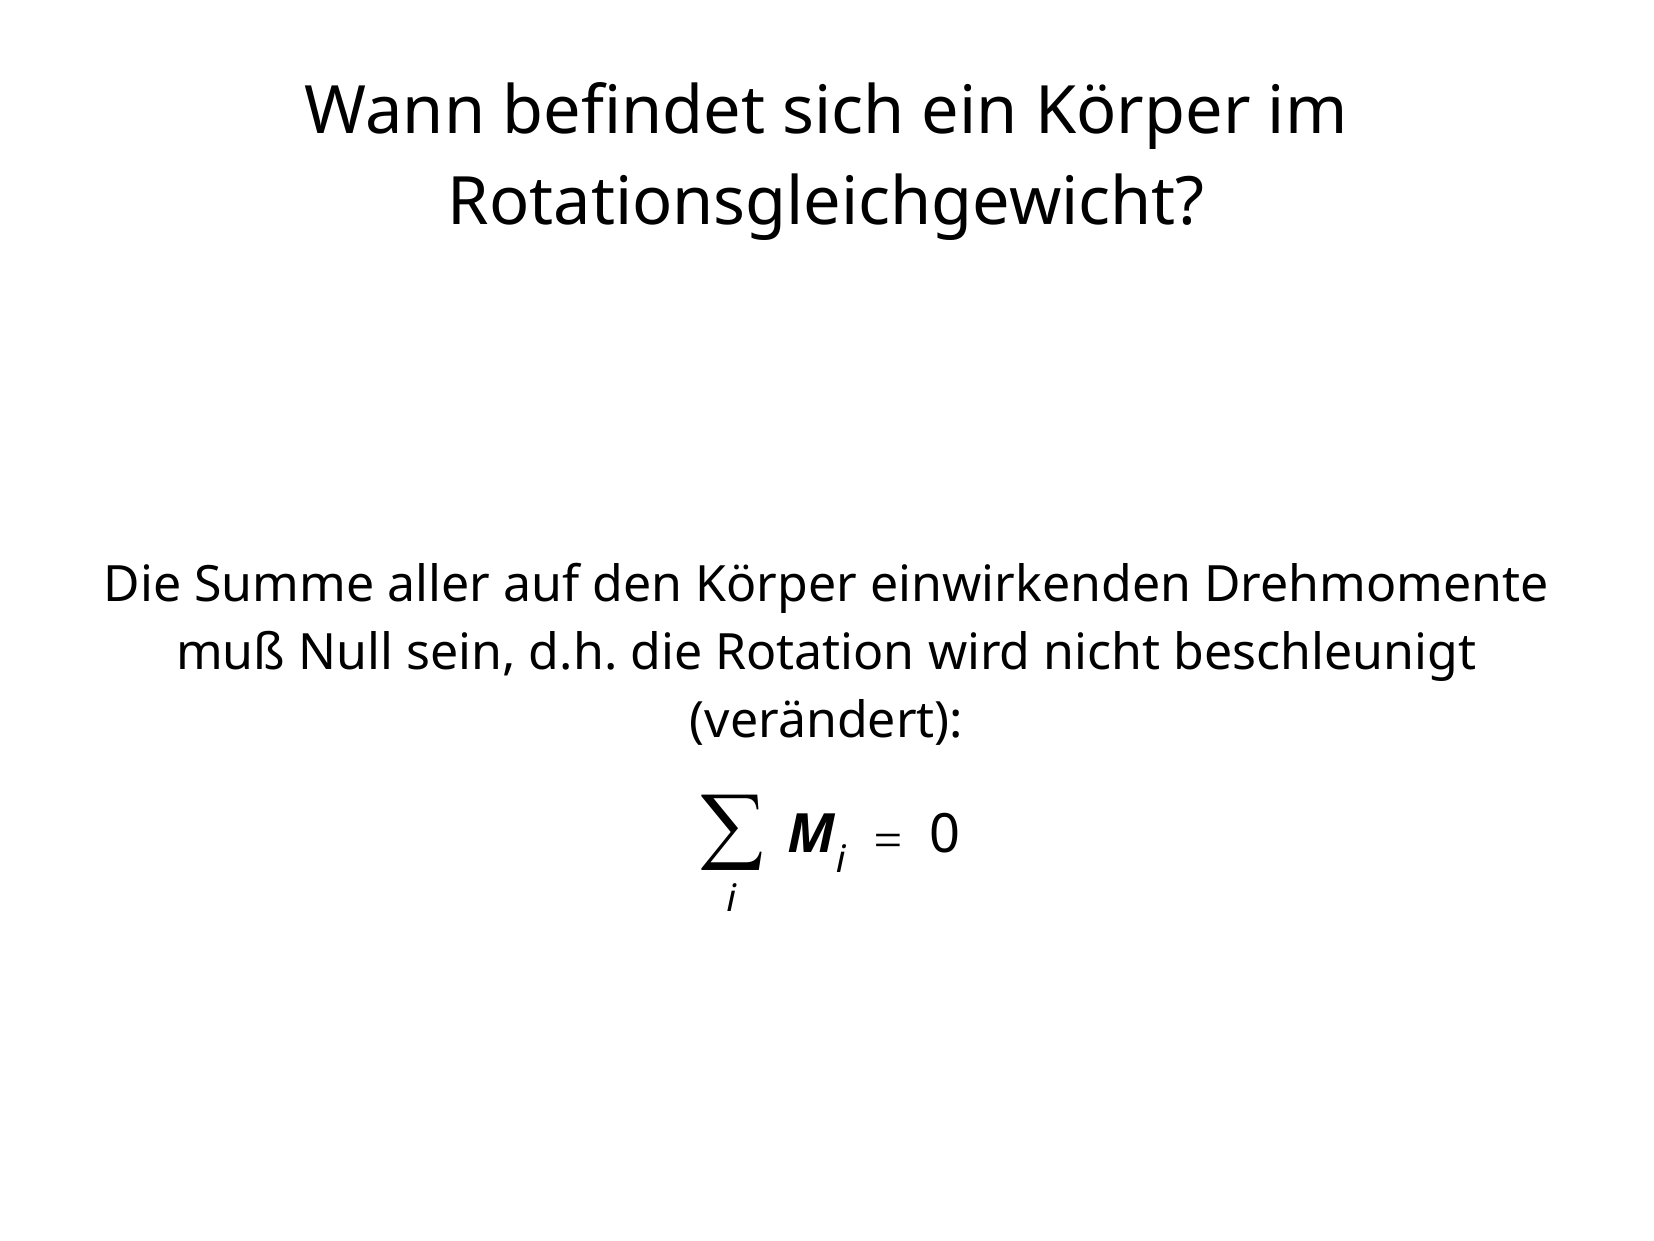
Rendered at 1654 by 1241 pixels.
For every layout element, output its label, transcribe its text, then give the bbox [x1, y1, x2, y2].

title Wann befindet sich ein Körper im Rotationsgleichgewicht? [82, 49, 1571, 257]
chart [690, 791, 963, 922]
subtitle Die Summe aller auf den Körper einwirkenden Drehmomente muß Null sein, d.h. die Rotation wird nicht beschleunigt (verändert): [82, 290, 1571, 1010]
